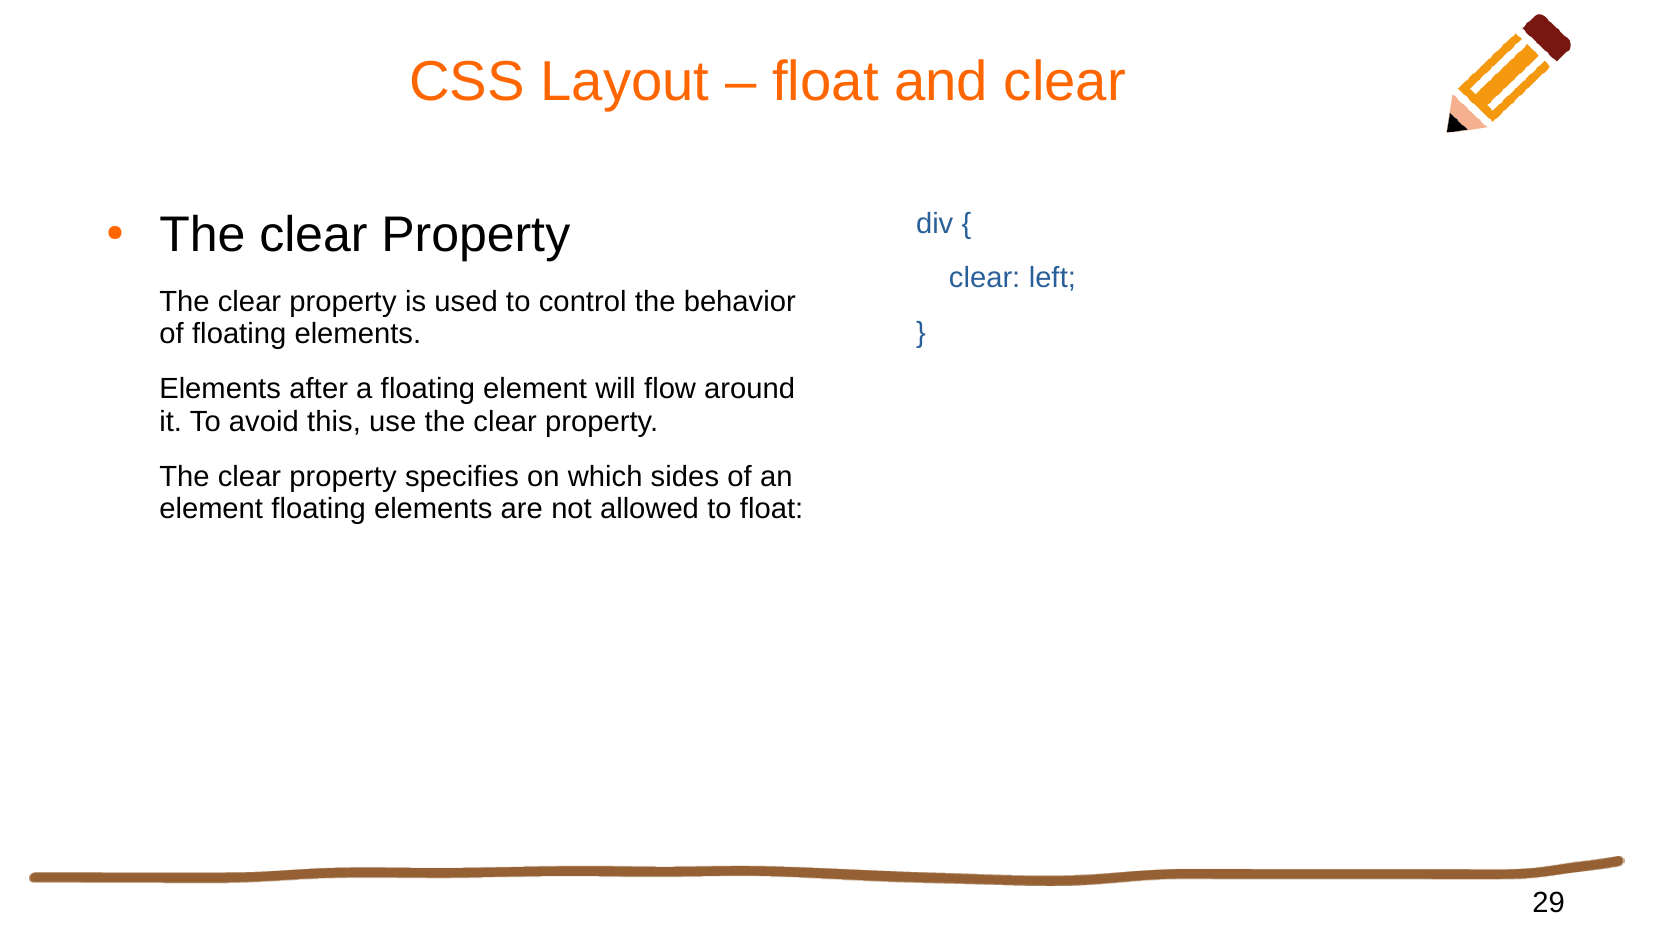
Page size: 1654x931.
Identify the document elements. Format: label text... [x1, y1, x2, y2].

list div { clear: left; } [845, 206, 1566, 857]
picture [29, 856, 1625, 886]
title CSS Layout – float and clear [88, 29, 1447, 133]
picture [1446, 14, 1571, 133]
list The clear Property The clear property is used to control the behavior of floating elements. Elements after a floating element will flow around it. To avoid this, use the clear property. The clear property specifies on which sides of an element floating elements are not allowed to float: [88, 206, 809, 857]
